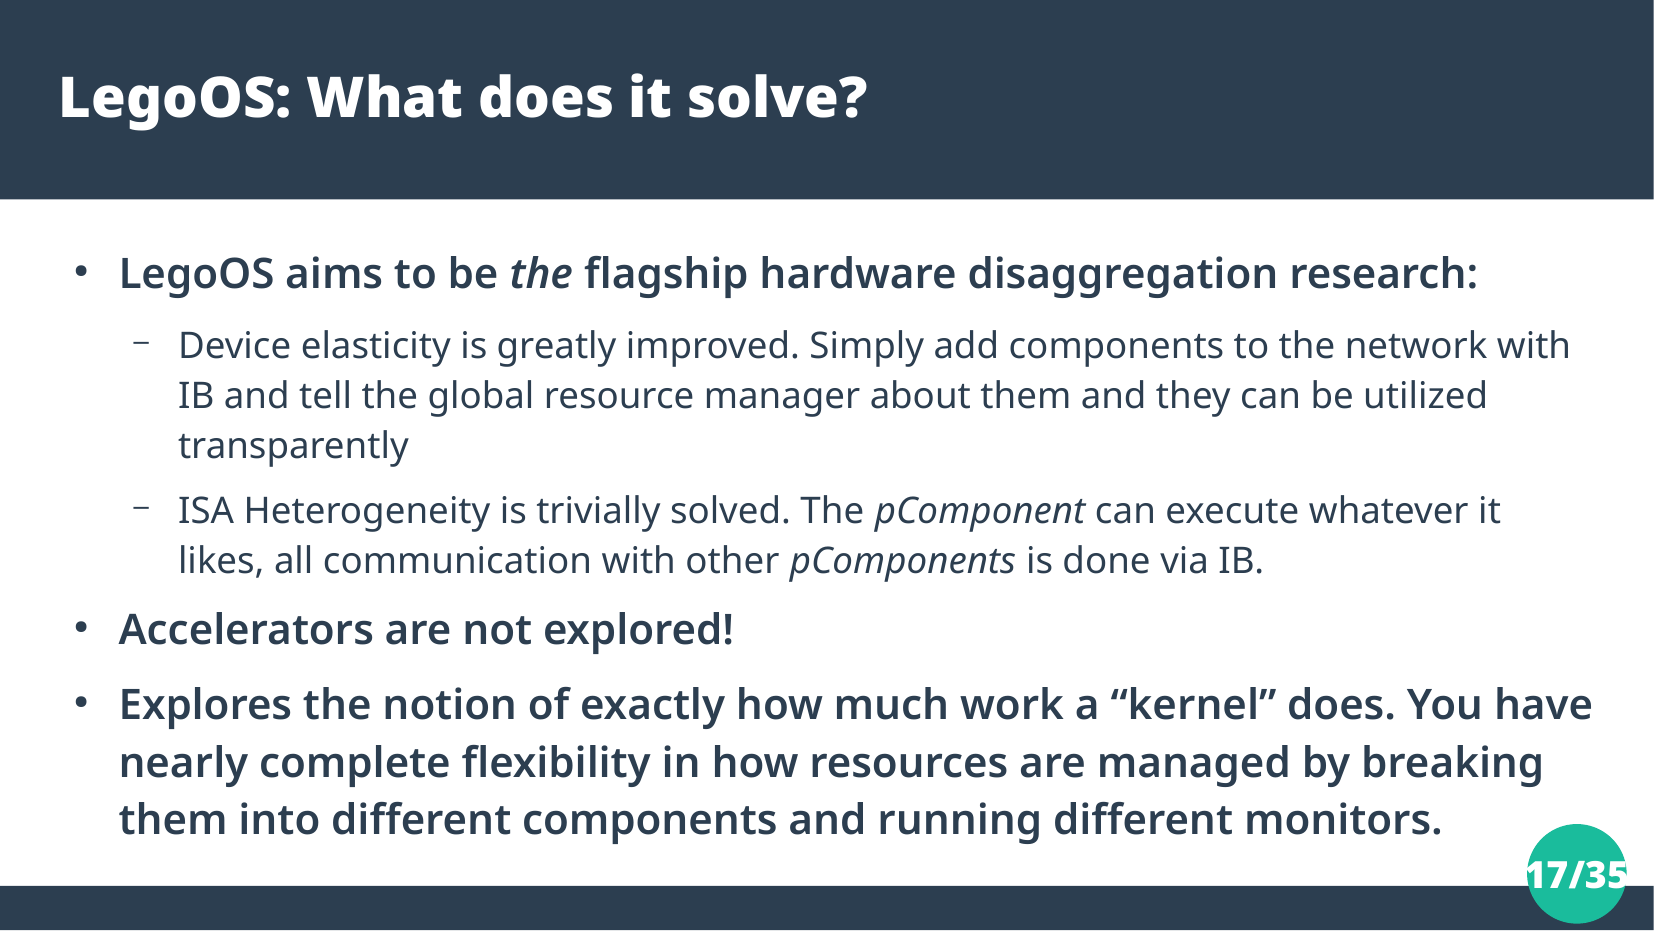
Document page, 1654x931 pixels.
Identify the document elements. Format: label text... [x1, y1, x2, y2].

title LegoOS: What does it solve? [59, 37, 1595, 155]
list LegoOS aims to be the flagship hardware disaggregation research: Device elasticity is greatly improved. Simply add components to the network with IB and tell the global resource manager about them and they can be utilized transparently ISA Heterogeneity is trivially solved. The pComponent can execute whatever it likes, all communication with other pComponents is done via IB. Accelerators are not explored! Explores the notion of exactly how much work a “kernel” does. You have nearly complete flexibility in how resources are managed by breaking them into different components and running different monitors. [59, 243, 1595, 864]
